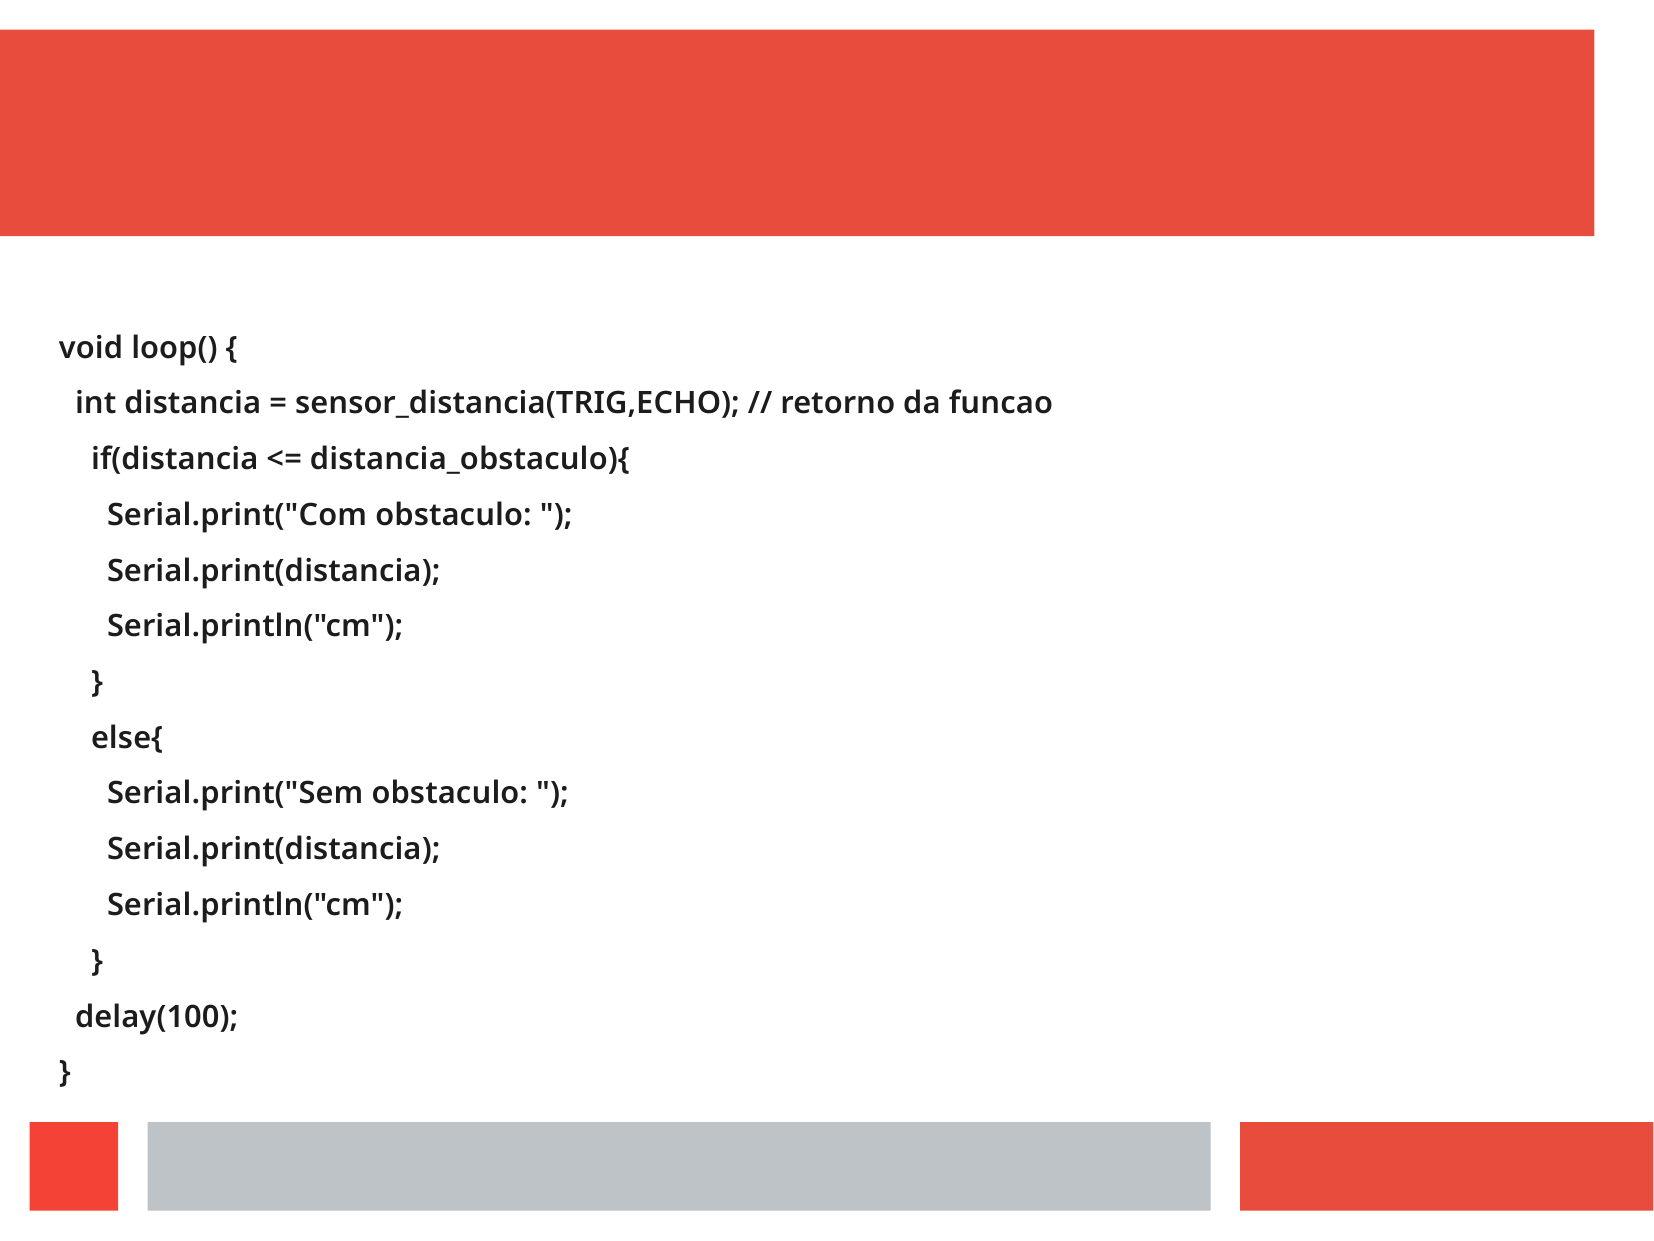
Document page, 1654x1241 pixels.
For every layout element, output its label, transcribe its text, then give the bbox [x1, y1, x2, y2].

list void loop() { int distancia = sensor_distancia(TRIG,ECHO); // retorno da funcao if(distancia <= distancia_obstaculo){ Serial.print("Com obstaculo: "); Serial.print(distancia); Serial.println("cm"); } else{ Serial.print("Sem obstaculo: "); Serial.print(distancia); Serial.println("cm"); } delay(100); } [59, 324, 1565, 1093]
